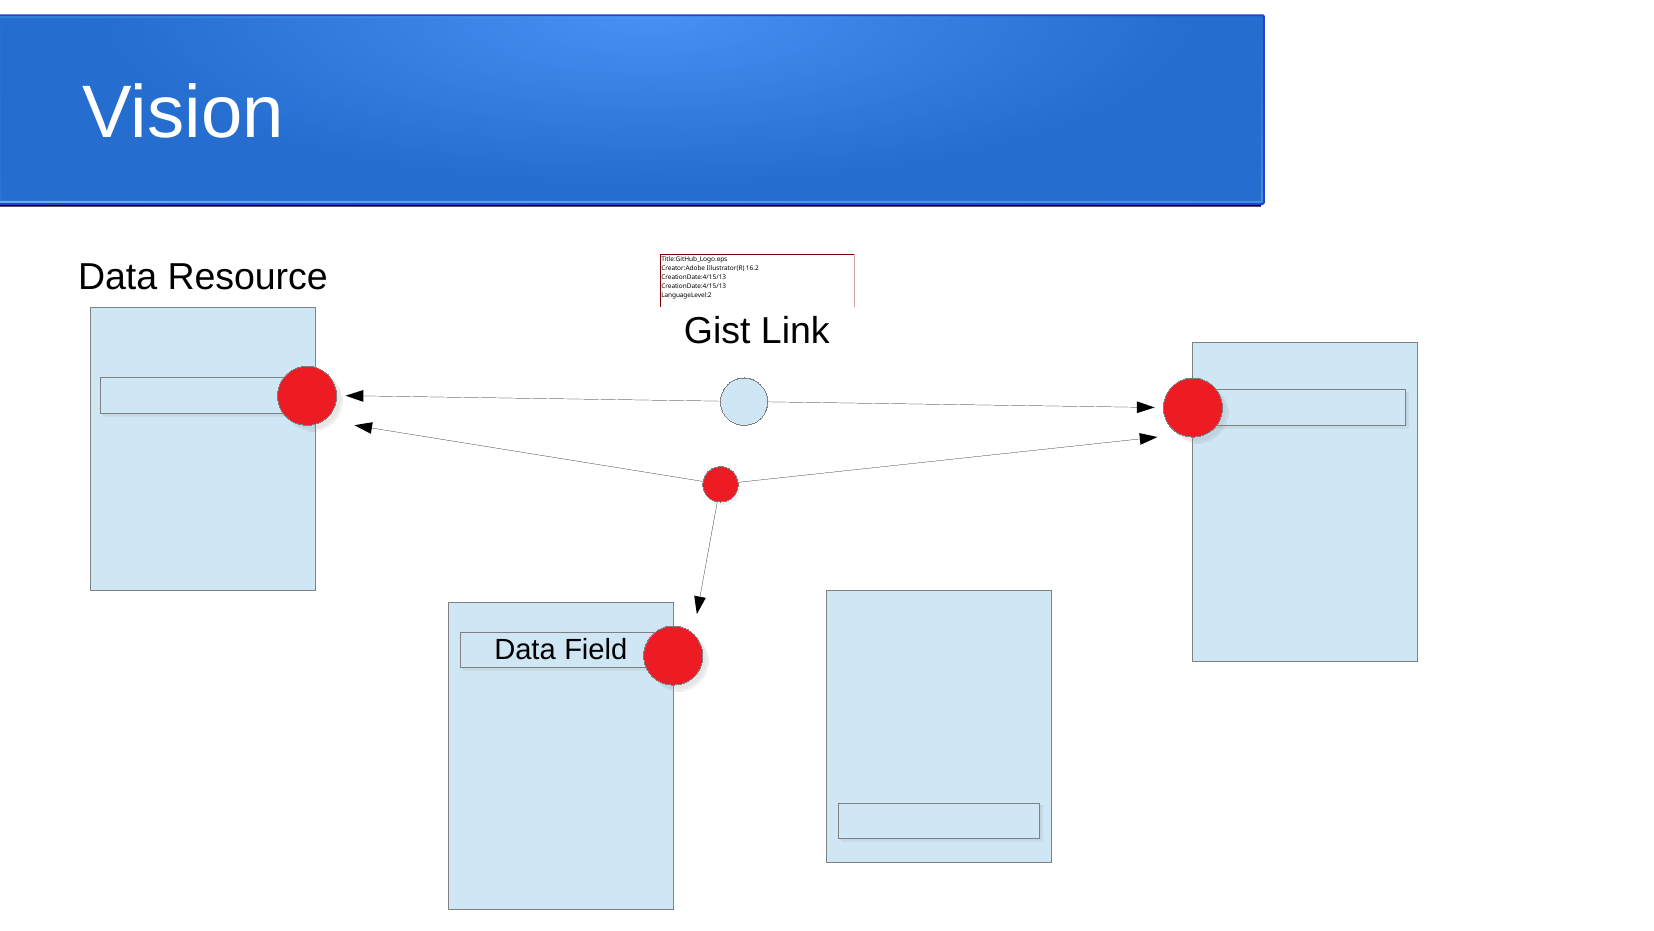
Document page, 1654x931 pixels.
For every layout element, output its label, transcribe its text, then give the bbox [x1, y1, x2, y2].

text_box Gist Link [663, 307, 850, 359]
text_box [826, 590, 1052, 863]
text_box Data Resource [63, 248, 343, 305]
text_box [448, 602, 703, 910]
text_box [720, 377, 768, 426]
picture [659, 253, 855, 307]
text_box Data Field [479, 625, 643, 674]
text_box [702, 466, 739, 503]
text_box [1163, 342, 1418, 662]
text_box [90, 307, 337, 591]
title Vision [82, 35, 1235, 189]
